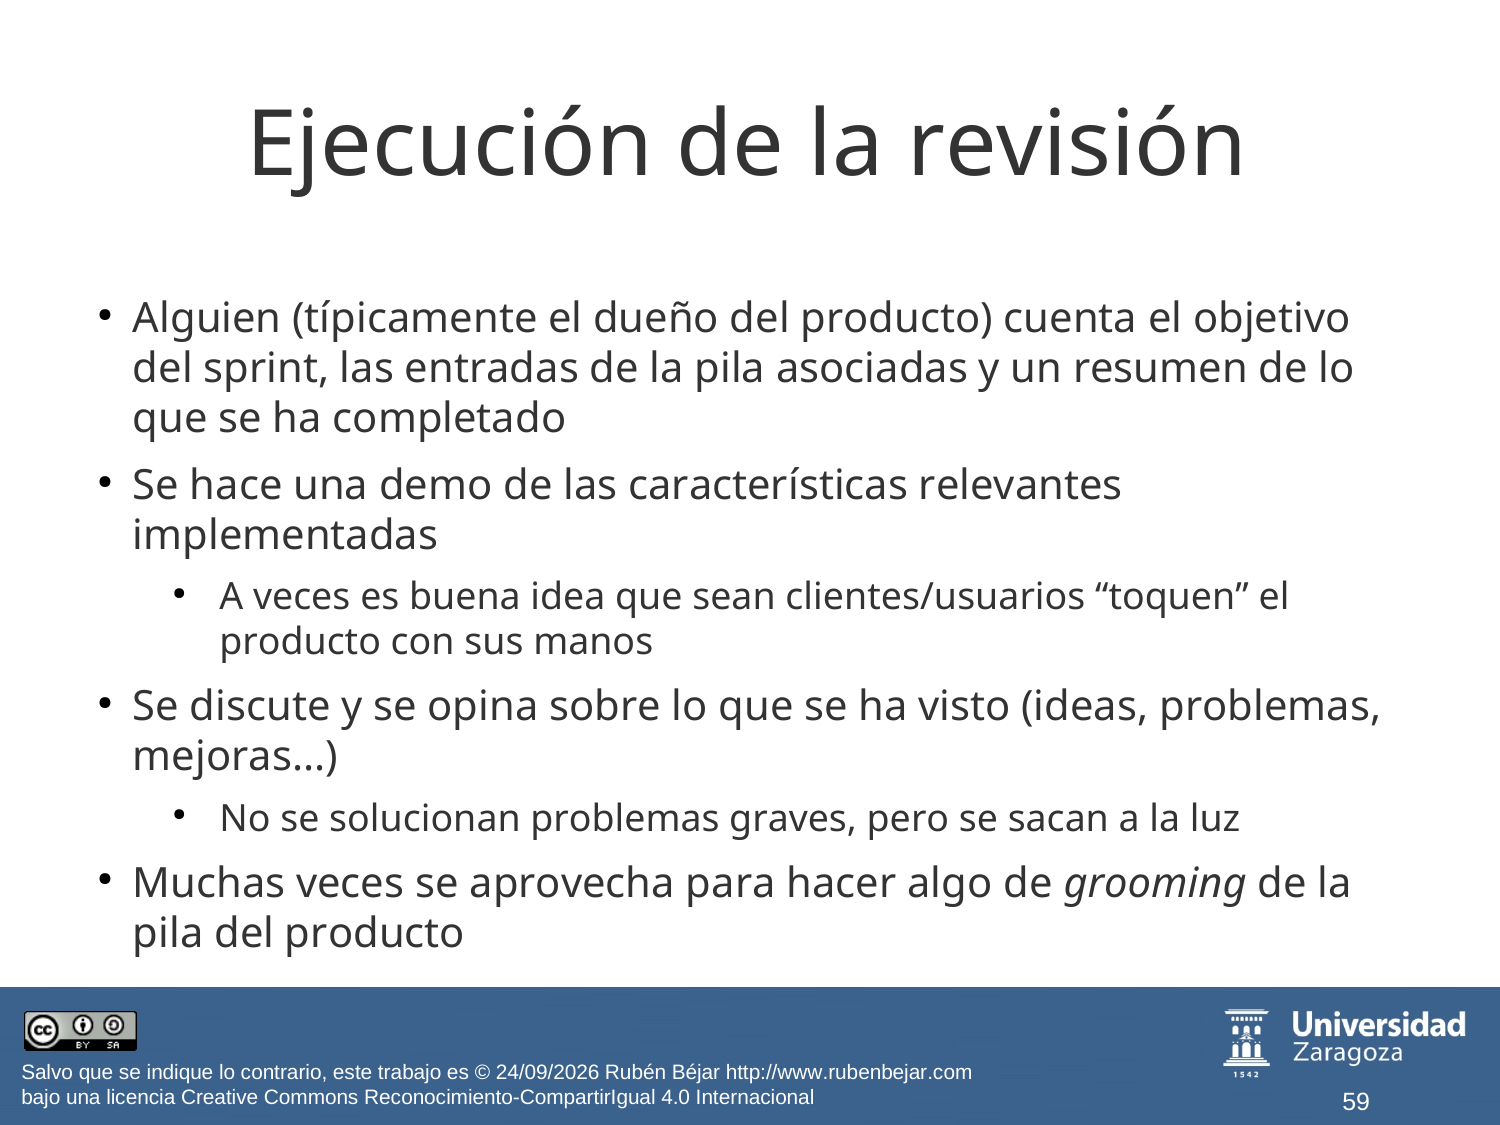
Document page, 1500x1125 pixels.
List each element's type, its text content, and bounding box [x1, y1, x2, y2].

picture [0, 987, 1500, 1125]
title Ejecución de la revisión [74, 21, 1420, 257]
list Alguien (típicamente el dueño del producto) cuenta el objetivo del sprint, las entradas de la pila asociadas y un resumen de lo que se ha completado Se hace una demo de las características relevantes implementadas A veces es buena idea que sean clientes/usuarios “toquen” el producto con sus manos Se discute y se opina sobre lo que se ha visto (ideas, problemas, mejoras...) No se solucionan problemas graves, pero se sacan a la luz Muchas veces se aprovecha para hacer algo de grooming de la pila del producto [82, 283, 1418, 957]
